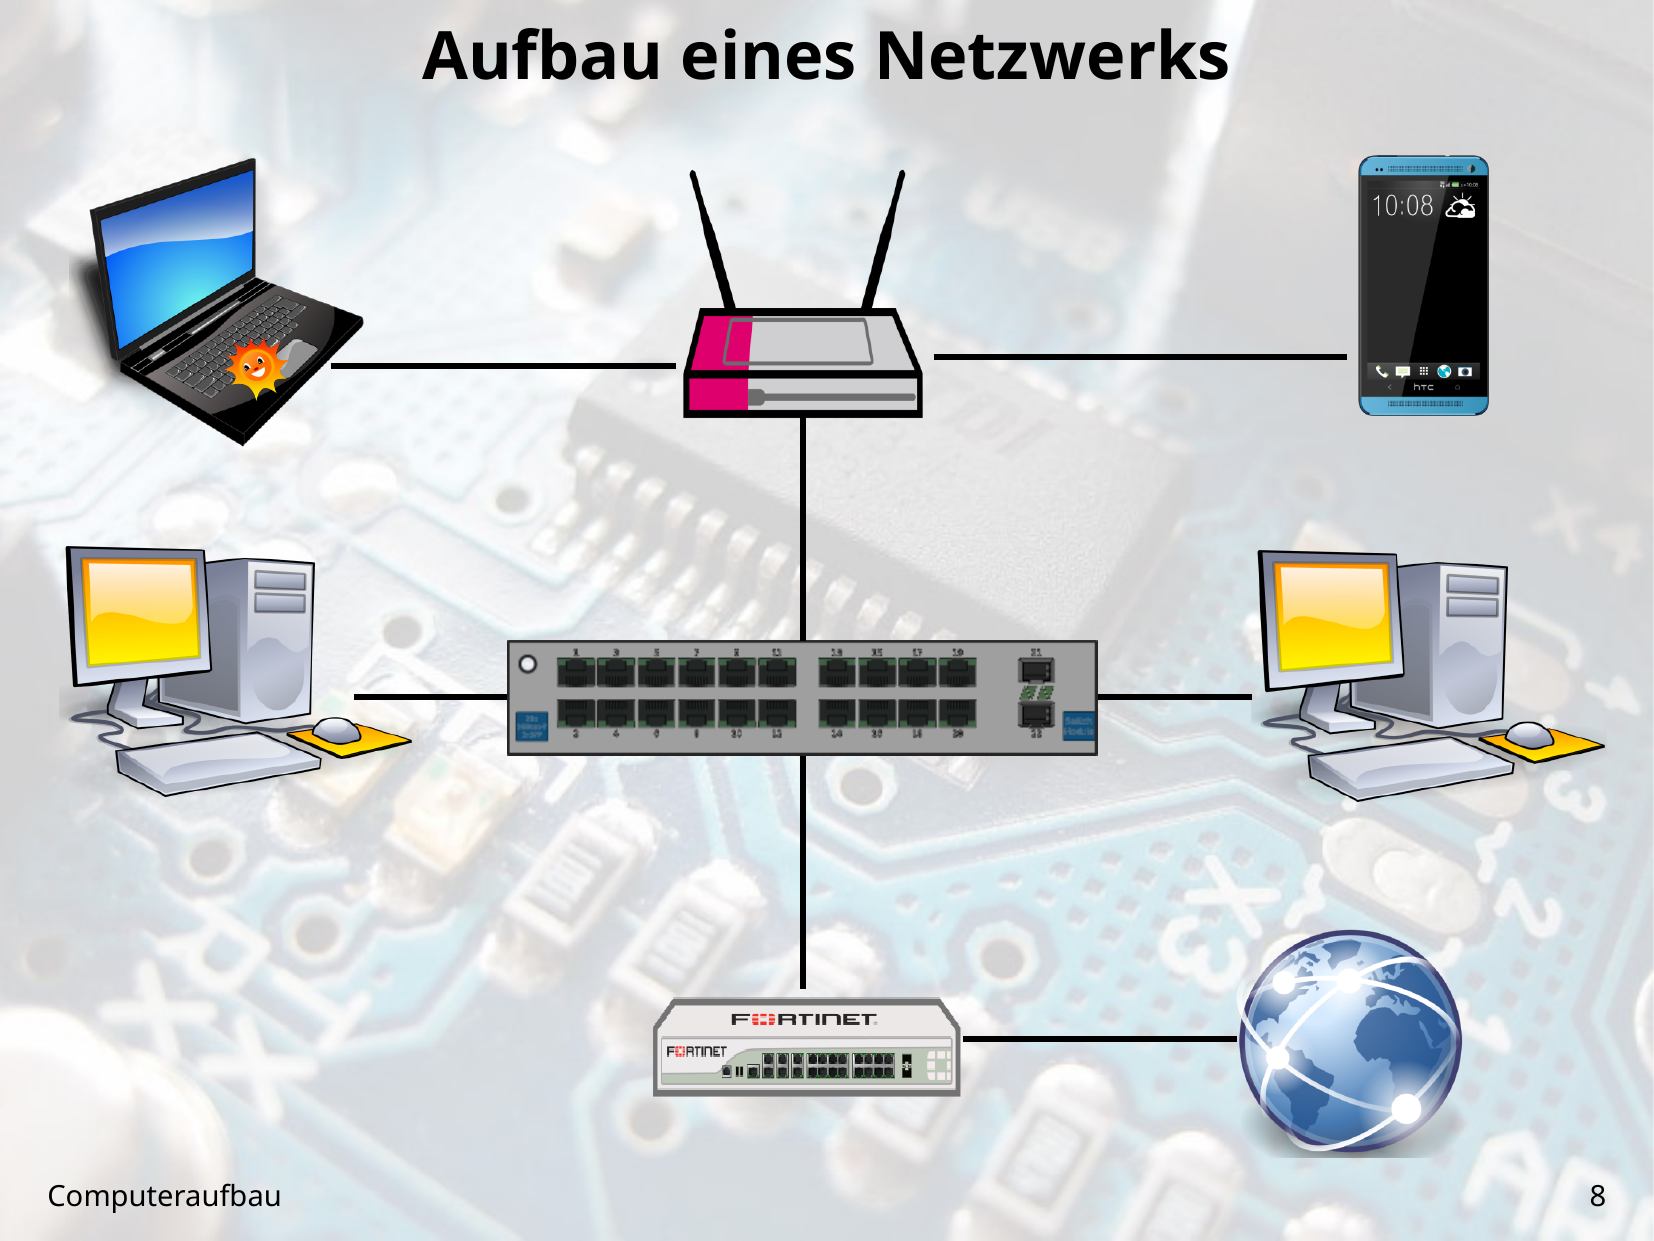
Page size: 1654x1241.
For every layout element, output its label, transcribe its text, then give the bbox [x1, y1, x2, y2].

picture [0, 0, 1654, 1241]
title Aufbau eines Netzwerks [47, 0, 1607, 107]
